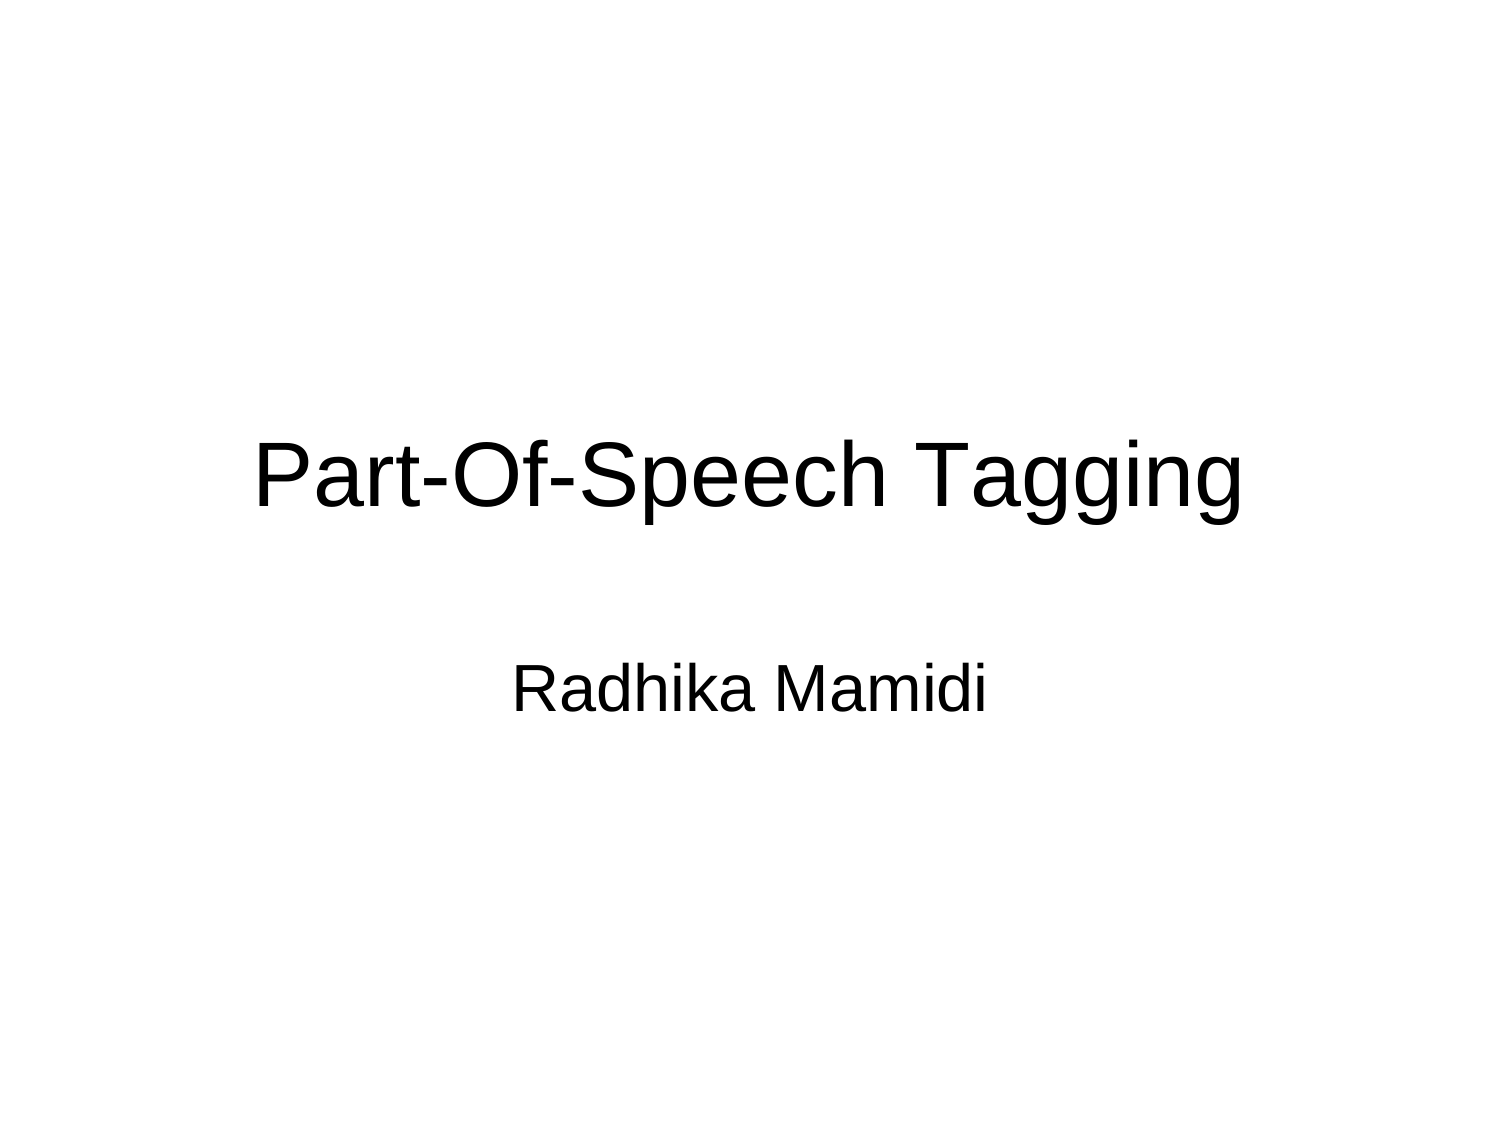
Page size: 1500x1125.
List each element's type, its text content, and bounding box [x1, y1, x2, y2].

subtitle Radhika Mamidi [225, 637, 1276, 925]
title Part-Of-Speech Tagging [112, 349, 1388, 591]
